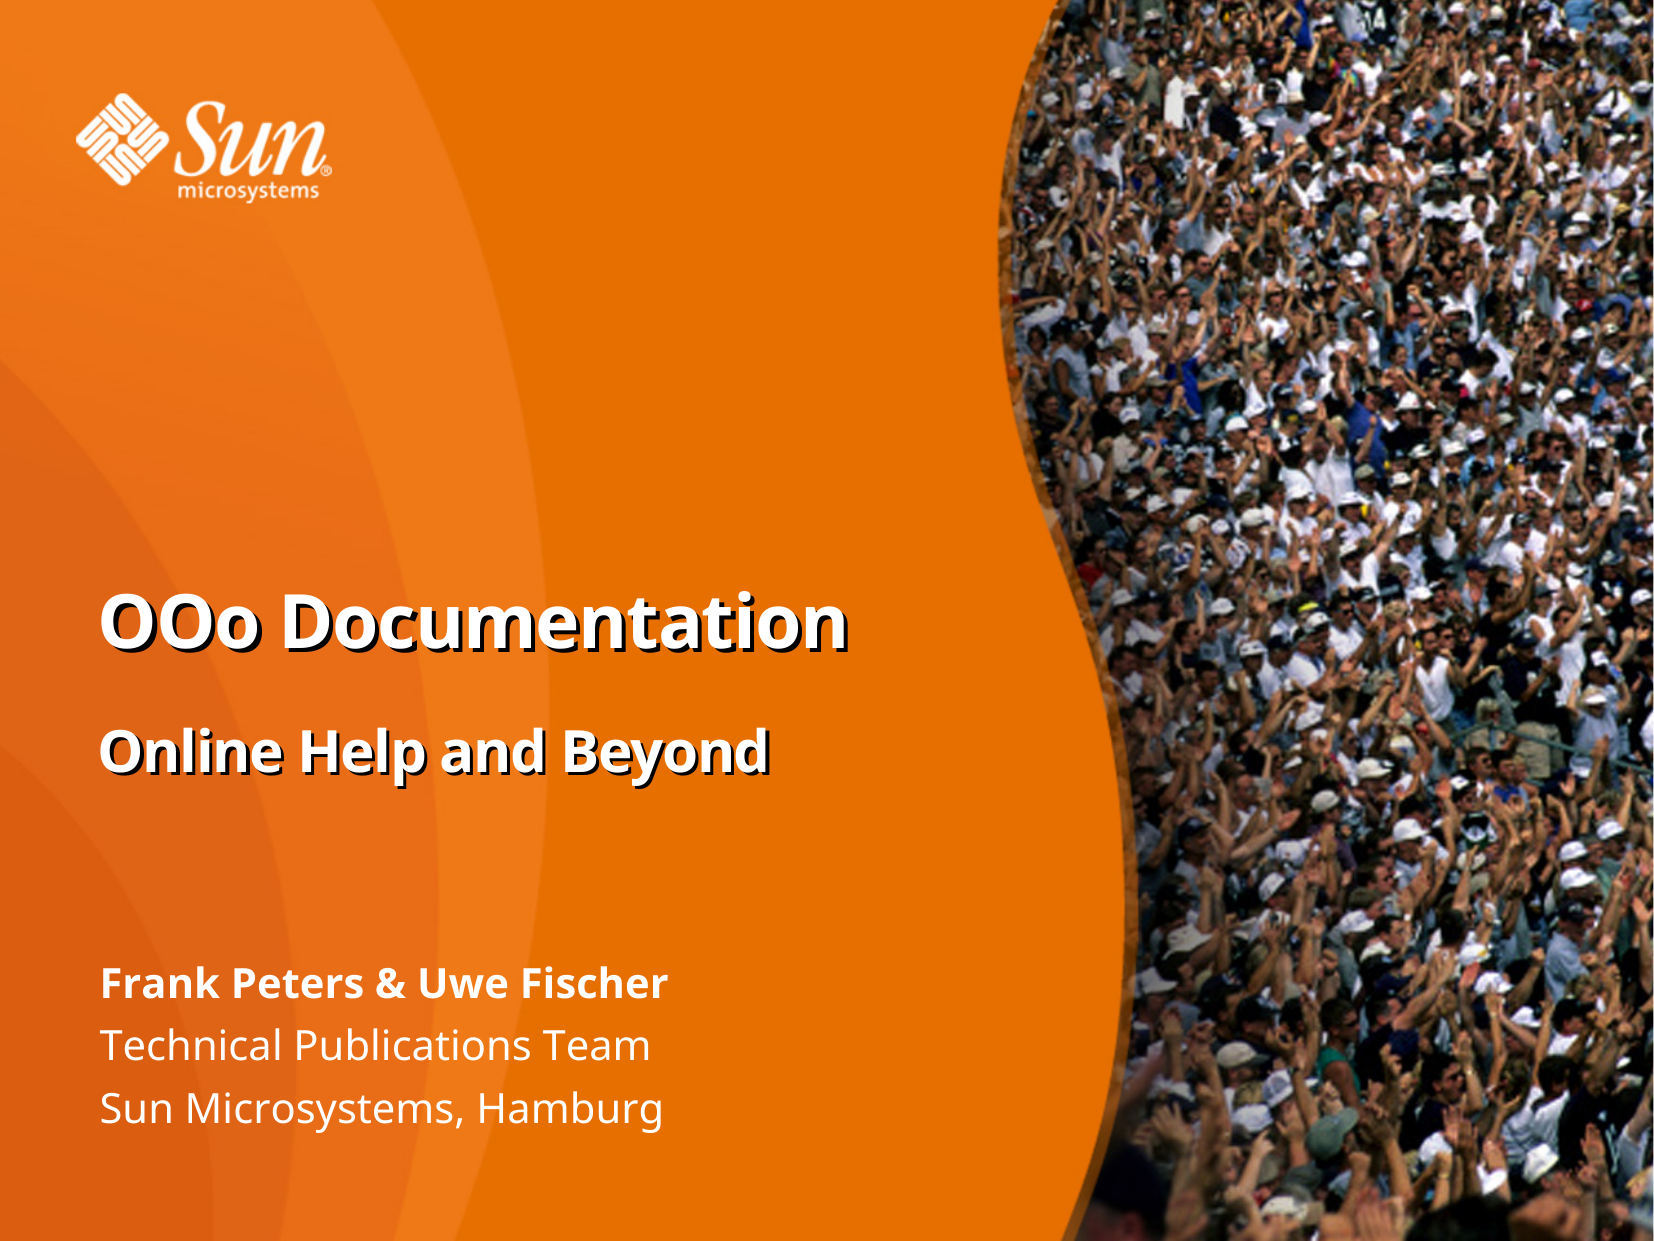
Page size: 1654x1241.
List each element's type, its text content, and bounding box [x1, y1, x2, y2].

title OOo Documentation Online Help and Beyond [97, 518, 1001, 790]
list Frank Peters & Uwe Fischer Technical Publications Team Sun Microsystems, Hamburg [99, 959, 1191, 1159]
picture [0, 0, 1654, 1241]
